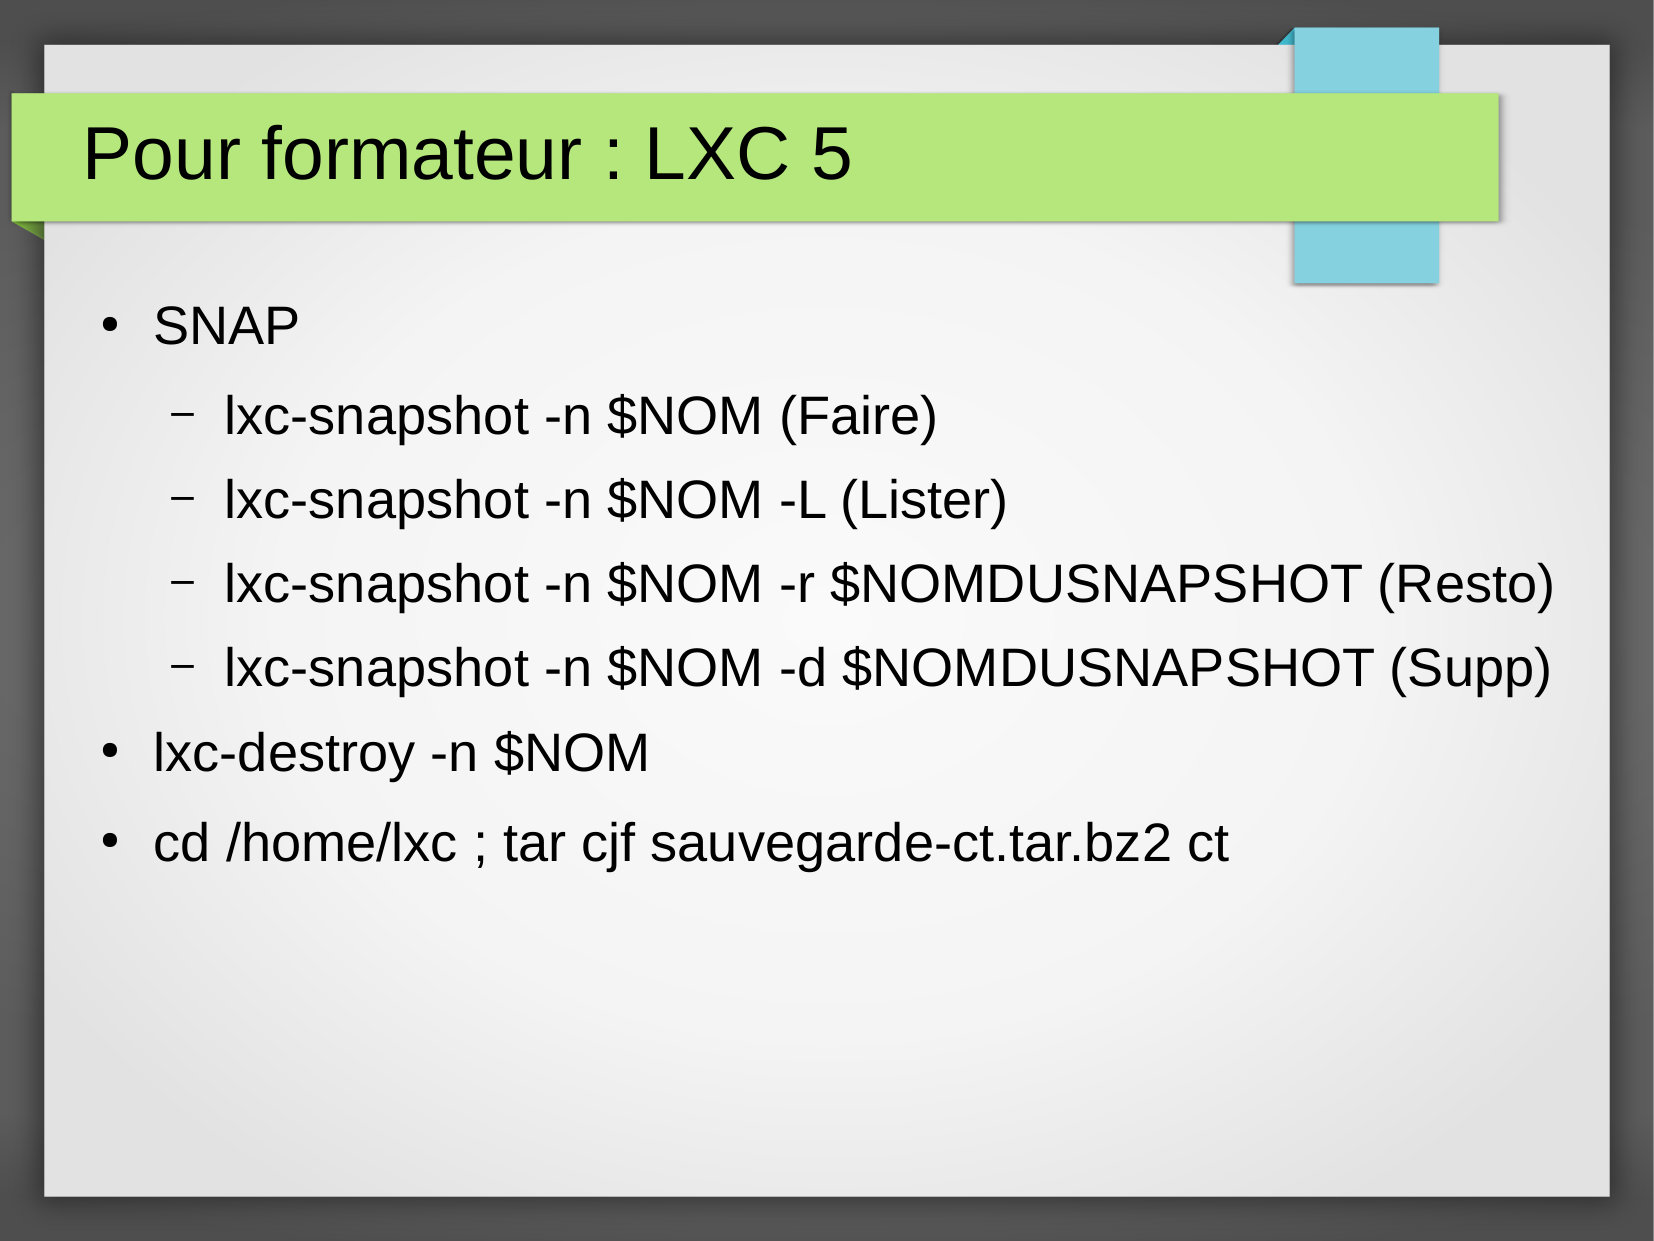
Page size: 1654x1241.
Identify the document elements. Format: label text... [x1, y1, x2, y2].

list SNAP lxc-snapshot -n $NOM (Faire) lxc-snapshot -n $NOM -L (Lister) lxc-snapshot -n $NOM -r $NOMDUSNAPSHOT (Resto) lxc-snapshot -n $NOM -d $NOMDUSNAPSHOT (Supp) lxc-destroy -n $NOM cd /home/lxc ; tar cjf sauvegarde-ct.tar.bz2 ct [82, 295, 1571, 1015]
title Pour formateur : LXC 5 [82, 94, 1264, 213]
picture [0, 0, 1654, 1241]
